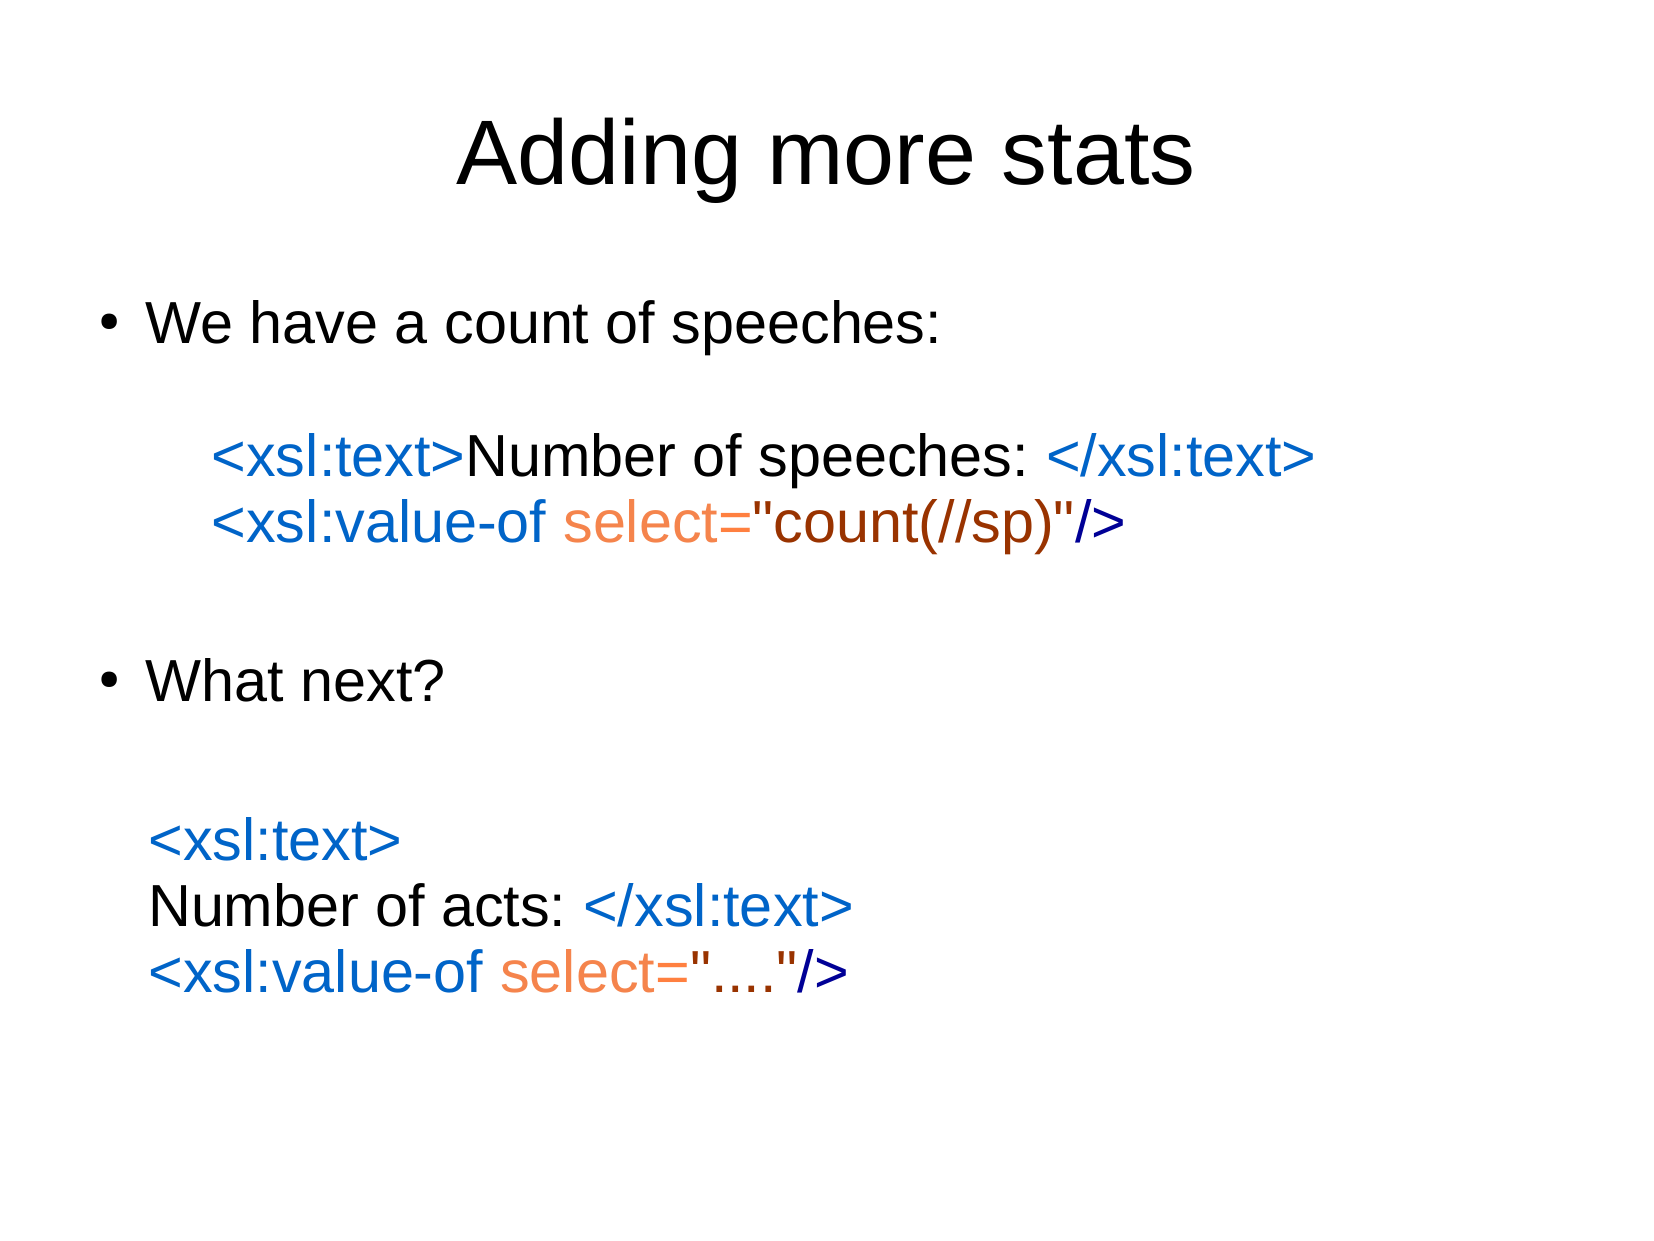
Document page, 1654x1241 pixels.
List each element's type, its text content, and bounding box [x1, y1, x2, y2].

list We have a count of speeches: <xsl:text>Number of speeches: </xsl:text> <xsl:value-of select="count(//sp)"/> What next? <xsl:text> Number of acts: </xsl:text> <xsl:value-of select="...."/> [82, 290, 1571, 1010]
title Adding more stats [82, 49, 1571, 257]
